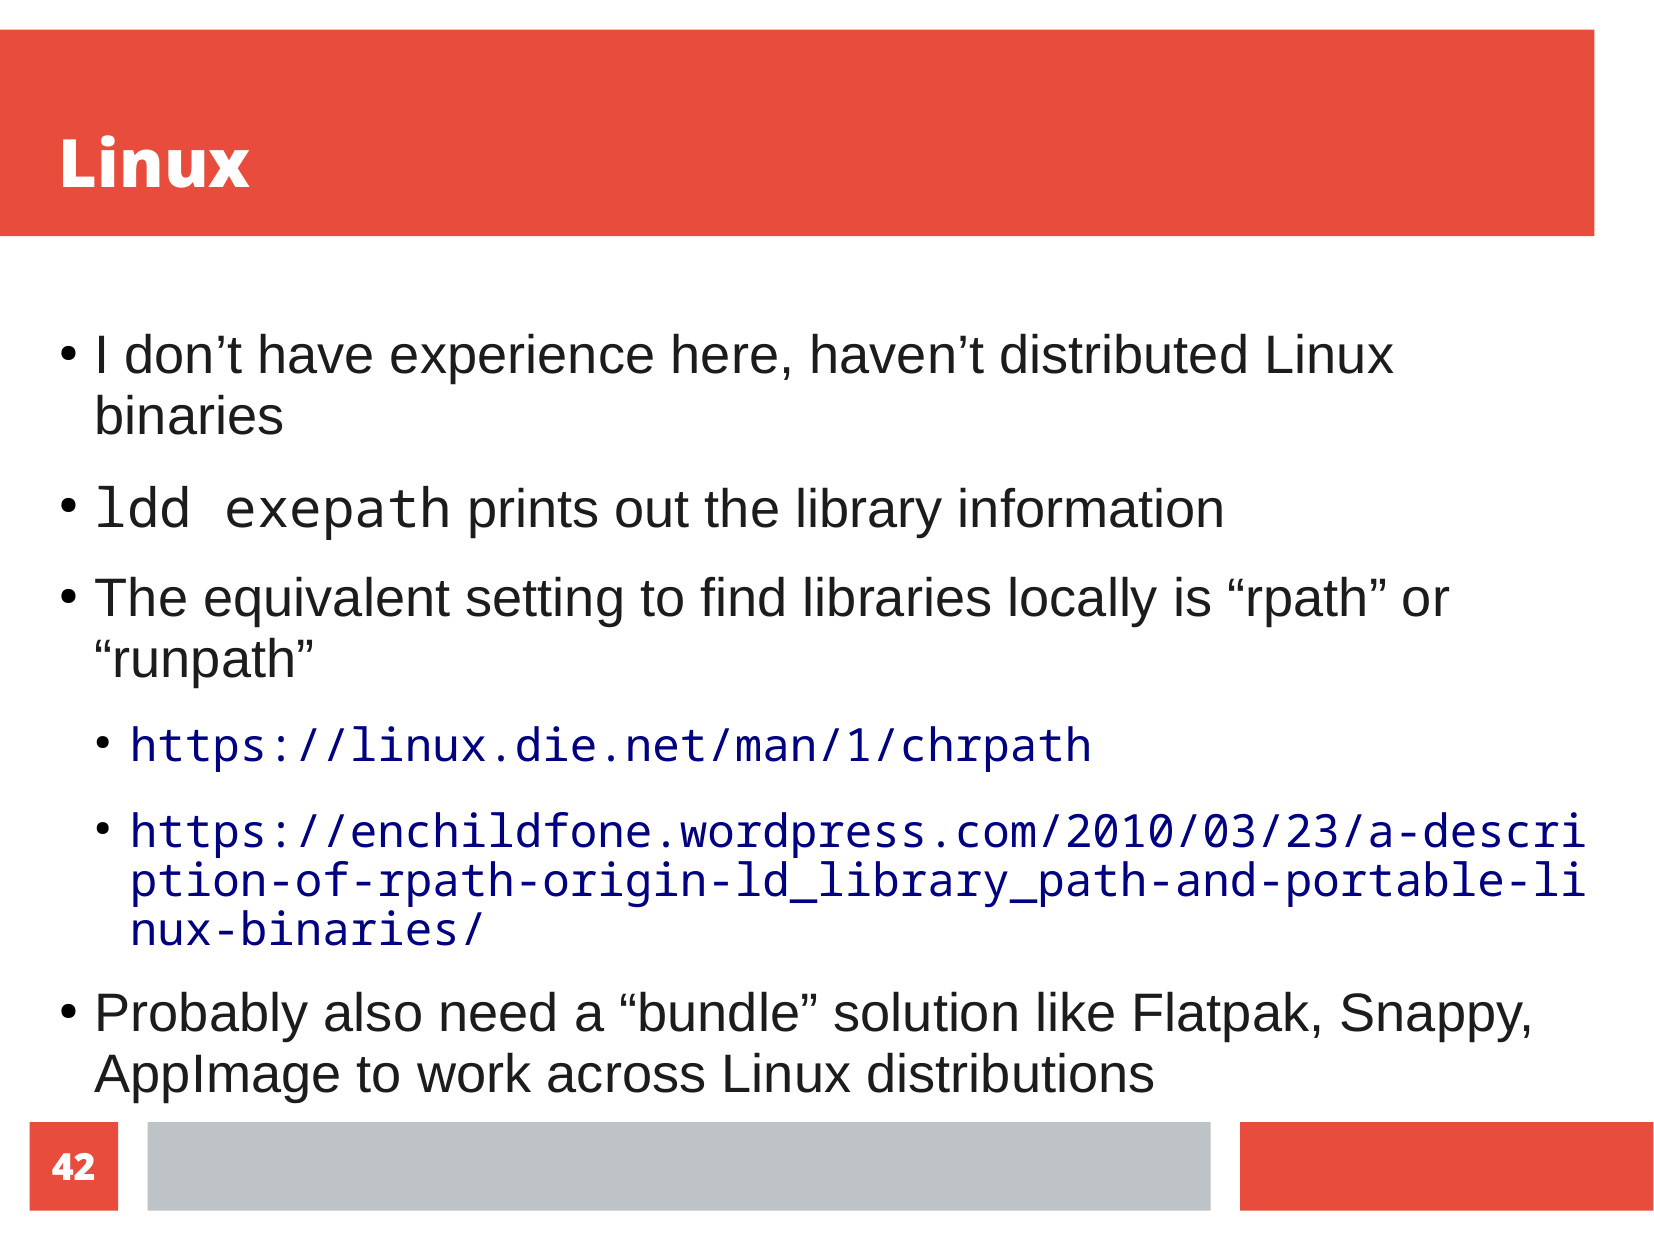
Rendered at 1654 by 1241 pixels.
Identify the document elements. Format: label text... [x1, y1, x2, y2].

list I don’t have experience here, haven’t distributed Linux binaries ldd exepath prints out the library information The equivalent setting to find libraries locally is “rpath” or “runpath” https://linux.die.net/man/1/chrpath https://enchildfone.wordpress.com/2010/03/23/a-description-of-rpath-origin-ld_library_path-and-portable-linux-binaries/ Probably also need a “bundle” solution like Flatpak, Snappy, AppImage to work across Linux distributions [59, 324, 1591, 1093]
title Linux [59, 59, 1595, 207]
